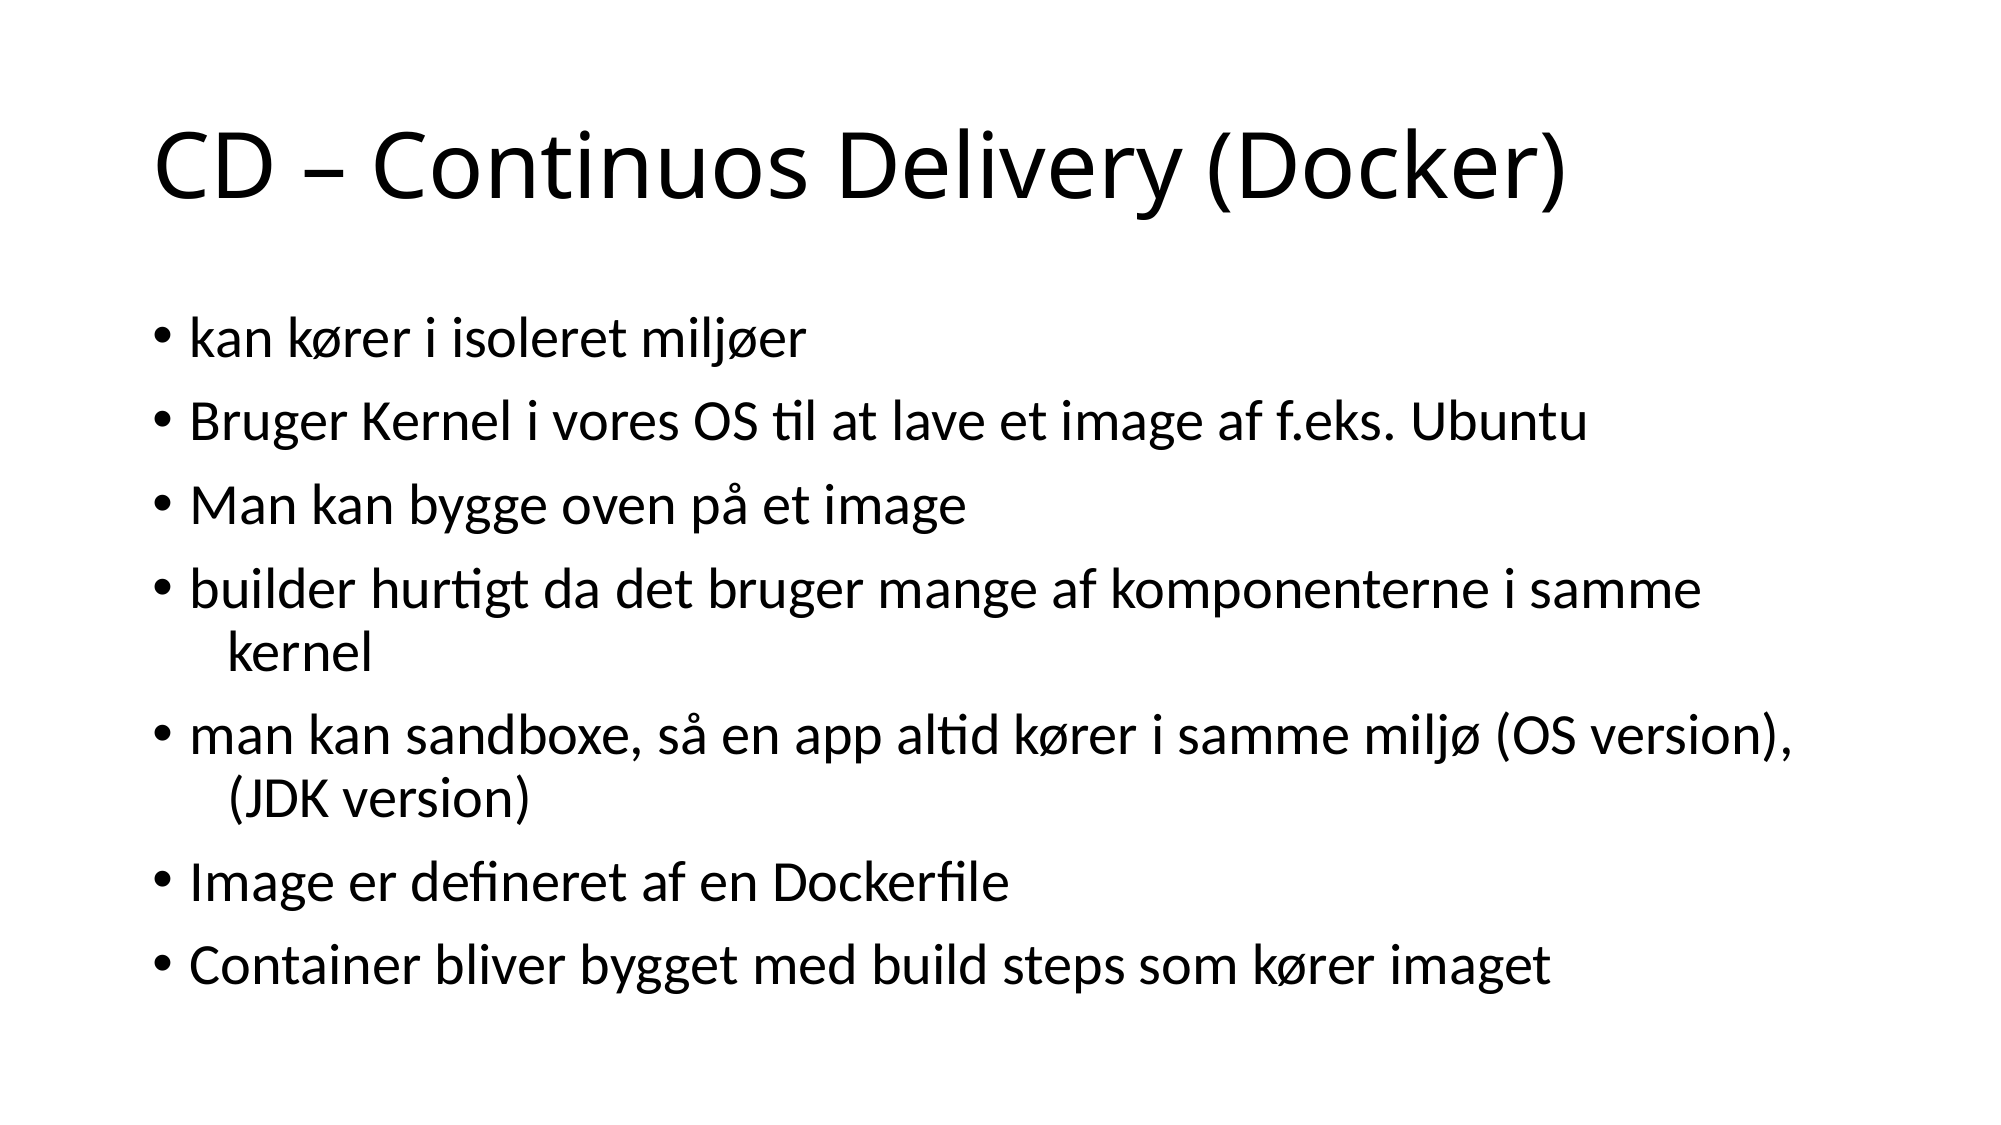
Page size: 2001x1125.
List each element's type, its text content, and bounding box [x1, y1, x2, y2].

title CD – Continuos Delivery (Docker) [137, 59, 1863, 278]
list kan kører i isoleret miljøer Bruger Kernel i vores OS til at lave et image af f.eks. Ubuntu Man kan bygge oven på et image builder hurtigt da det bruger mange af komponenterne i samme kernel man kan sandboxe, så en app altid kører i samme miljø (OS version), (JDK version) Image er defineret af en Dockerfile Container bliver bygget med build steps som kører imaget [137, 299, 1863, 1014]
